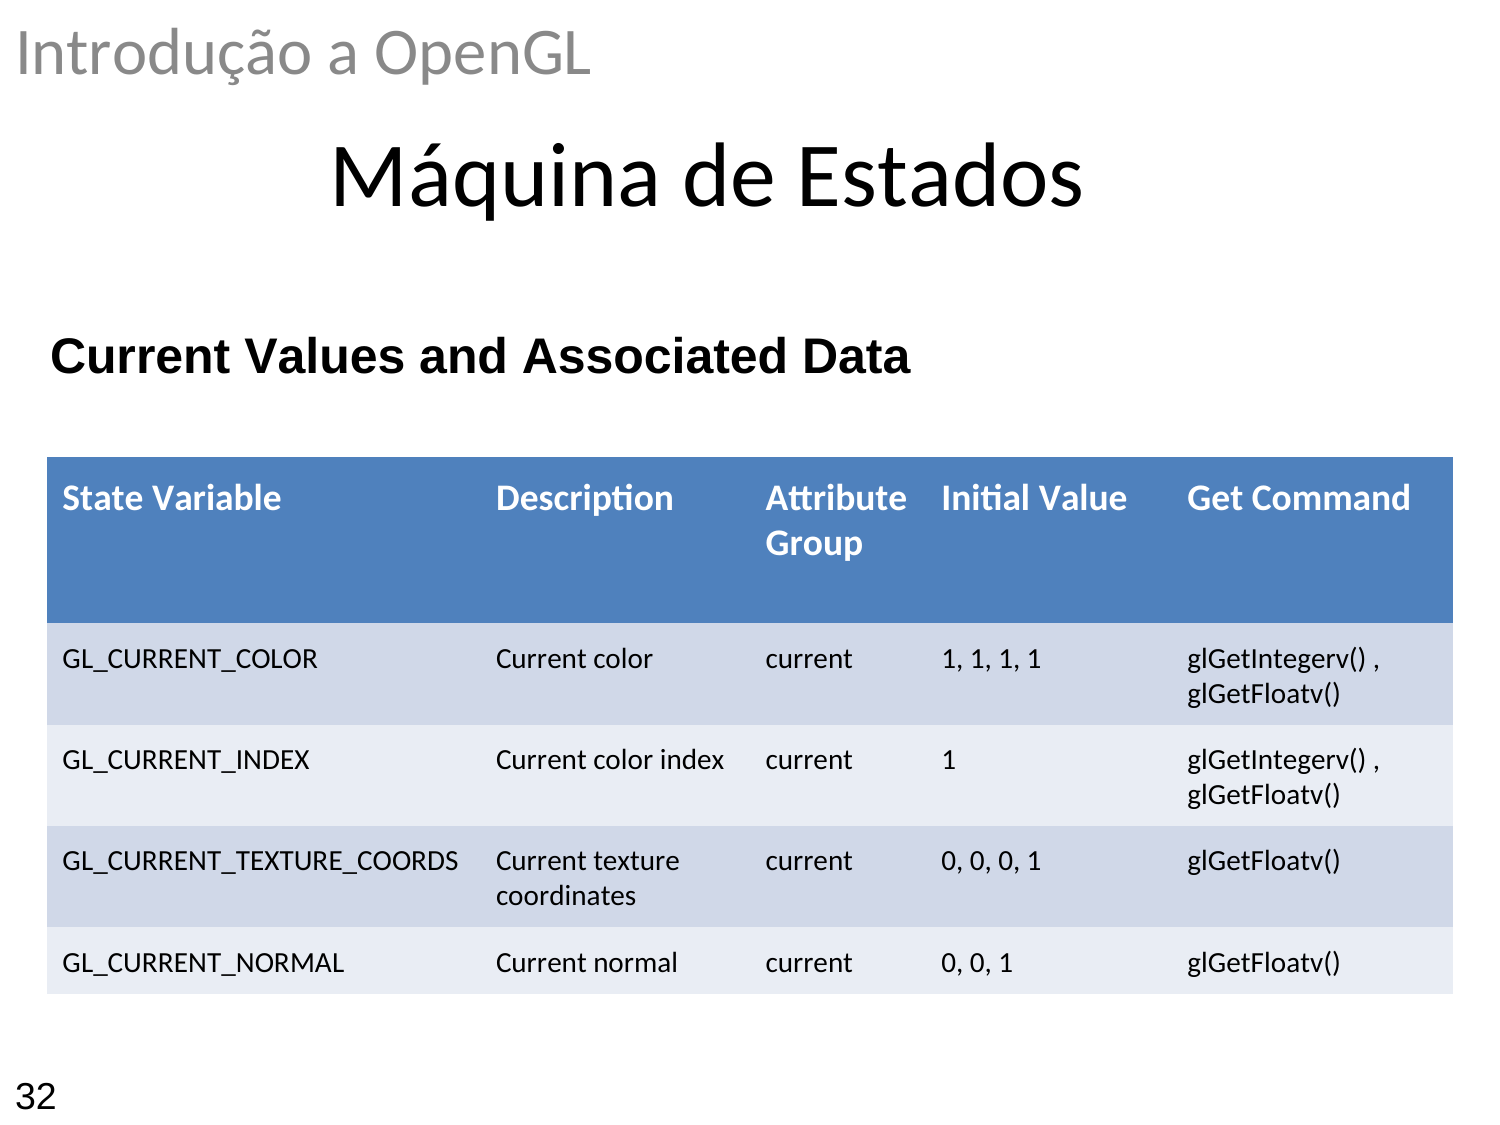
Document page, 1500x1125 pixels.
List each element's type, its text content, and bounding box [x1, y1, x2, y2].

table_cell Current color index [480, 725, 750, 826]
text_box 32 [0, 1064, 72, 1125]
table_cell Current texture coordinates [480, 826, 750, 927]
table_cell Current normal [480, 927, 750, 994]
text_box Current Values and Associated Data [35, 316, 1086, 411]
title Máquina de Estados [70, 93, 1346, 247]
table_cell current [750, 927, 926, 994]
table_cell current [750, 623, 926, 725]
table_header Description [480, 457, 750, 623]
table_cell GL_CURRENT_TEXTURE_COORDS [47, 826, 480, 927]
table_cell glGetIntegerv() , glGetFloatv() [1172, 725, 1453, 826]
table_cell glGetFloatv() [1172, 826, 1453, 927]
table_header Initial Value [926, 457, 1172, 623]
table_cell 1, 1, 1, 1 [926, 623, 1172, 725]
table_cell GL_CURRENT_COLOR [47, 623, 480, 725]
table_header Attribute Group [750, 457, 926, 623]
table_header State Variable [47, 457, 480, 623]
table_cell 0, 0, 1 [926, 927, 1172, 994]
table_cell current [750, 826, 926, 927]
table_cell glGetIntegerv() , glGetFloatv() [1172, 623, 1453, 725]
table_cell 1 [926, 725, 1172, 826]
text_box Introdução a OpenGL [0, 0, 1051, 141]
table_cell 0, 0, 0, 1 [926, 826, 1172, 927]
table_header Get Command [1172, 457, 1453, 623]
table_cell GL_CURRENT_INDEX [47, 725, 480, 826]
table_cell GL_CURRENT_NORMAL [47, 927, 480, 994]
table_cell glGetFloatv() [1172, 927, 1453, 994]
table_cell Current color [480, 623, 750, 725]
table_cell current [750, 725, 926, 826]
